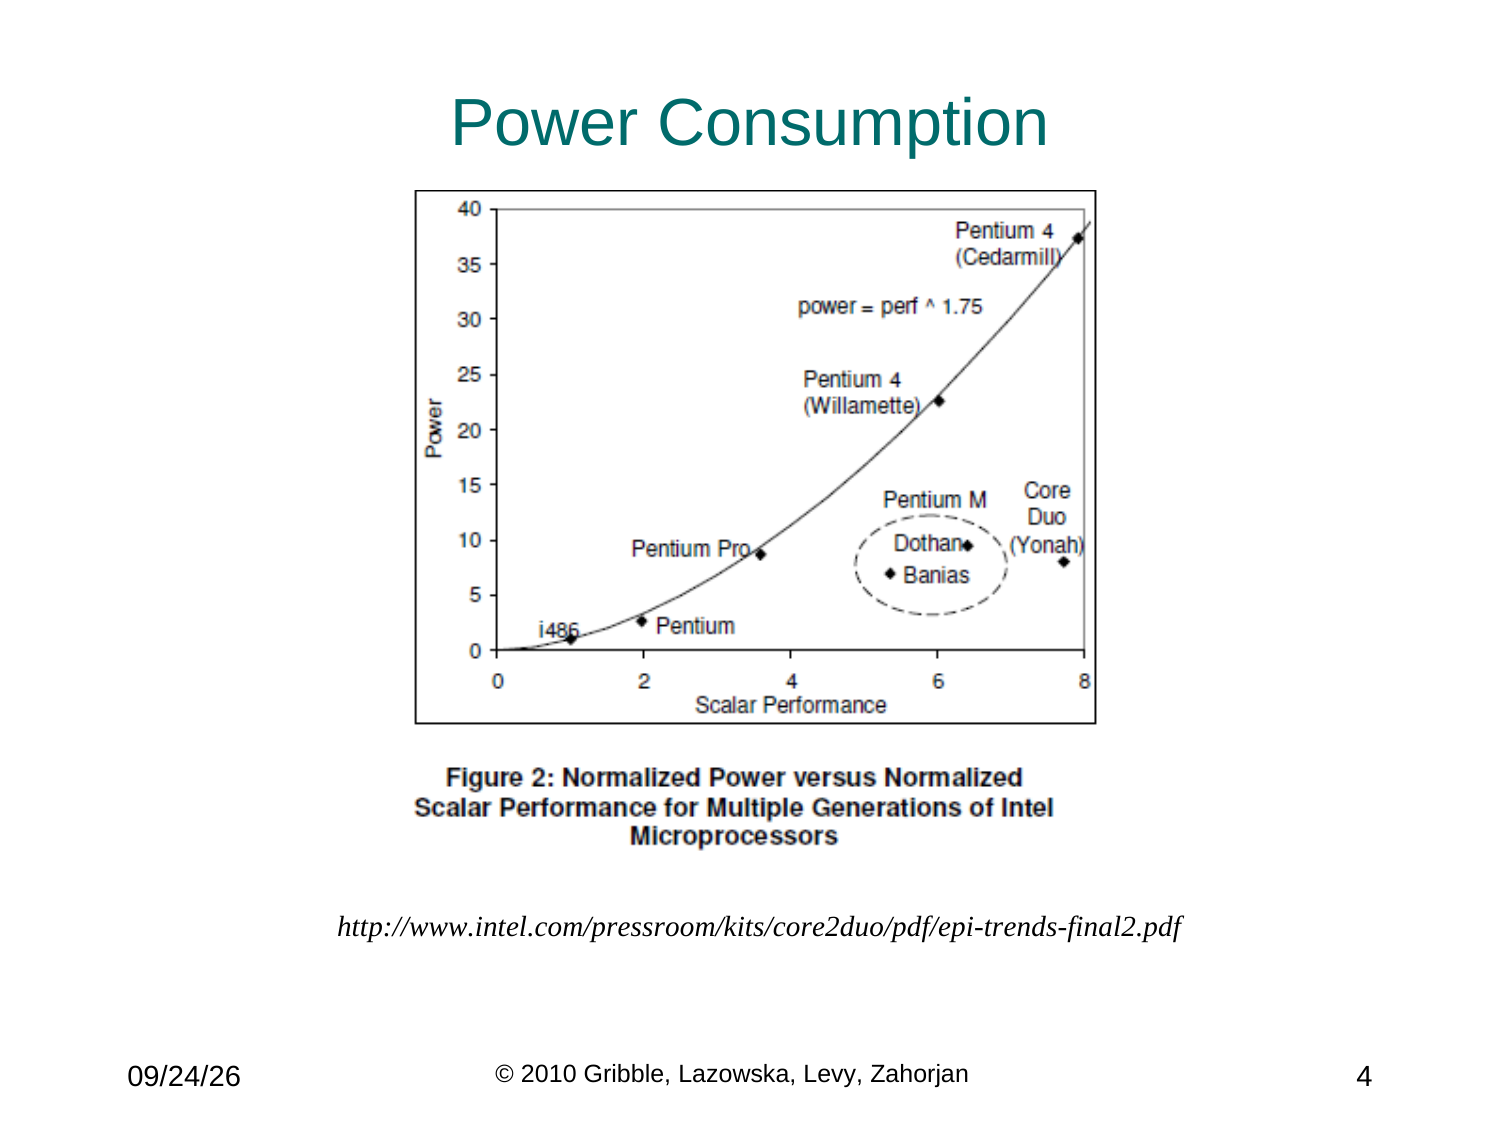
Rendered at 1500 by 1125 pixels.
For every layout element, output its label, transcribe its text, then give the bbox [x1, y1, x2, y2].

title Power Consumption [112, 62, 1388, 176]
text_box http://www.intel.com/pressroom/kits/core2duo/pdf/epi-trends-final2.pdf [322, 900, 1198, 950]
picture [402, 190, 1110, 866]
